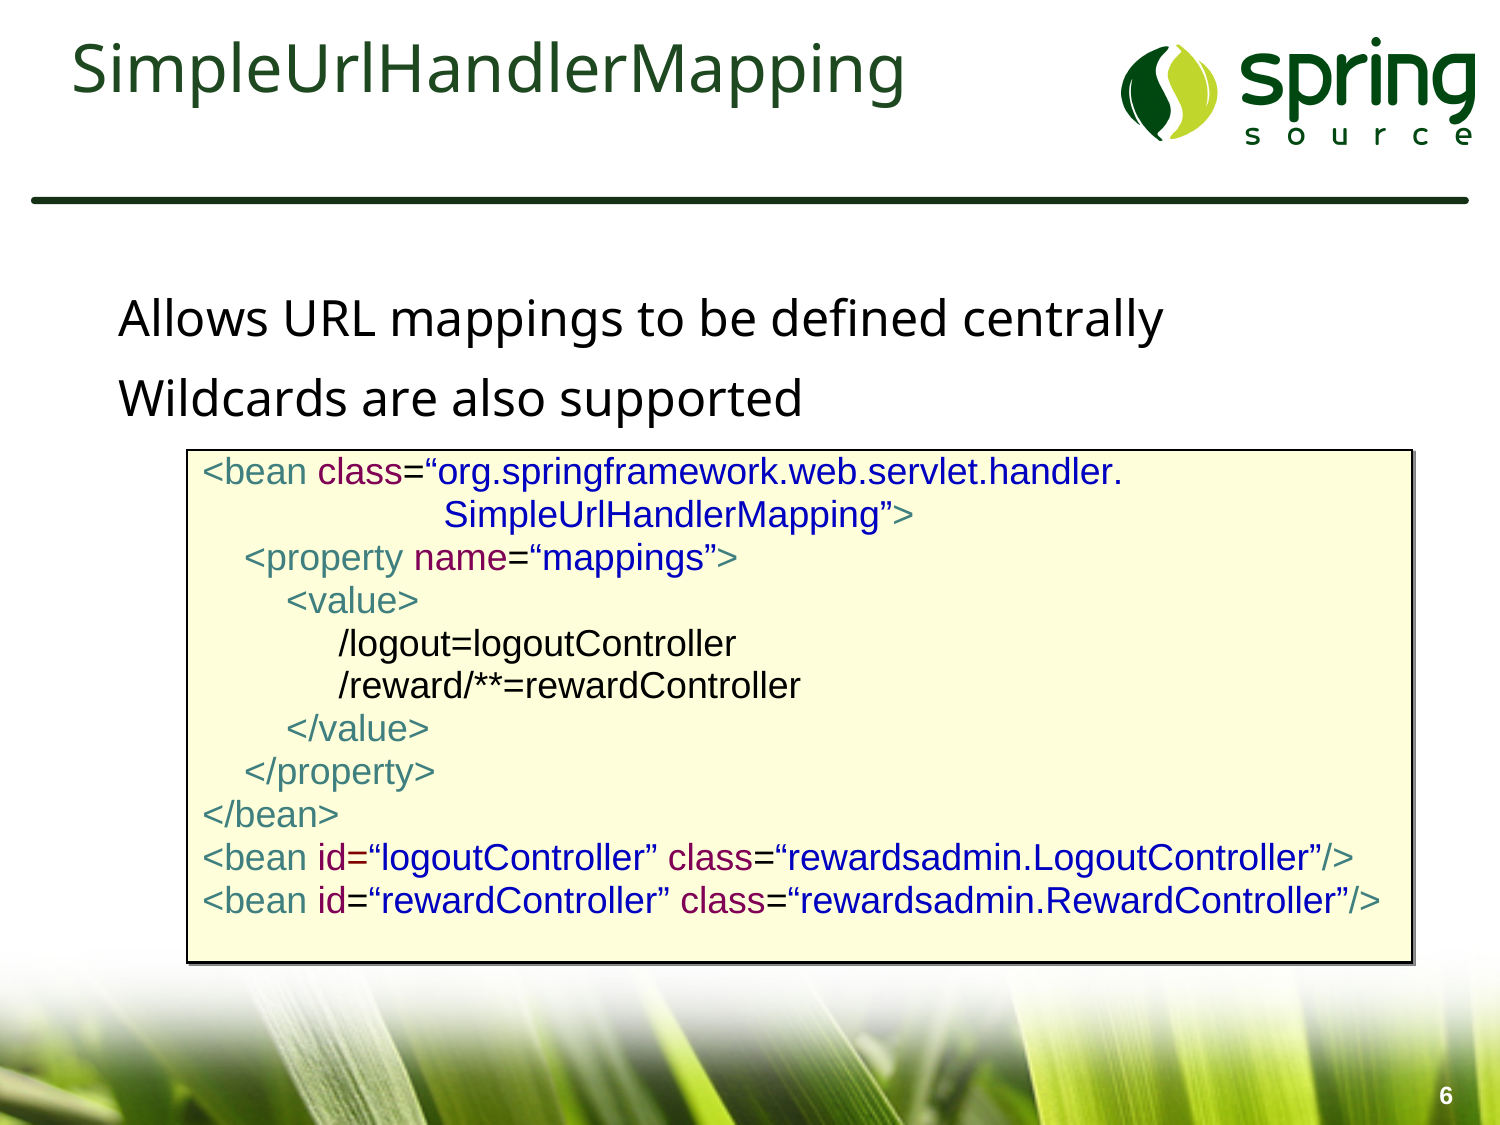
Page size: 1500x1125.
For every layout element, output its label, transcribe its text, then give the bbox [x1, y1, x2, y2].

list Allows URL mappings to be defined centrally Wildcards are also supported [103, 274, 1394, 543]
title SimpleUrlHandlerMapping [56, 13, 1089, 176]
picture [0, 944, 1500, 1125]
picture [1121, 37, 1475, 145]
text_box <bean class=“org.springframework.web.servlet.handler. SimpleUrlHandlerMapping”> <property name=“mappings”> <value> /logout=logoutController /reward/**=rewardController </value> </property> </bean> <bean id=“logoutController” class=“rewardsadmin.LogoutController”/> <bean id=“rewardController” class=“rewardsadmin.RewardController”/> [187, 450, 1413, 963]
